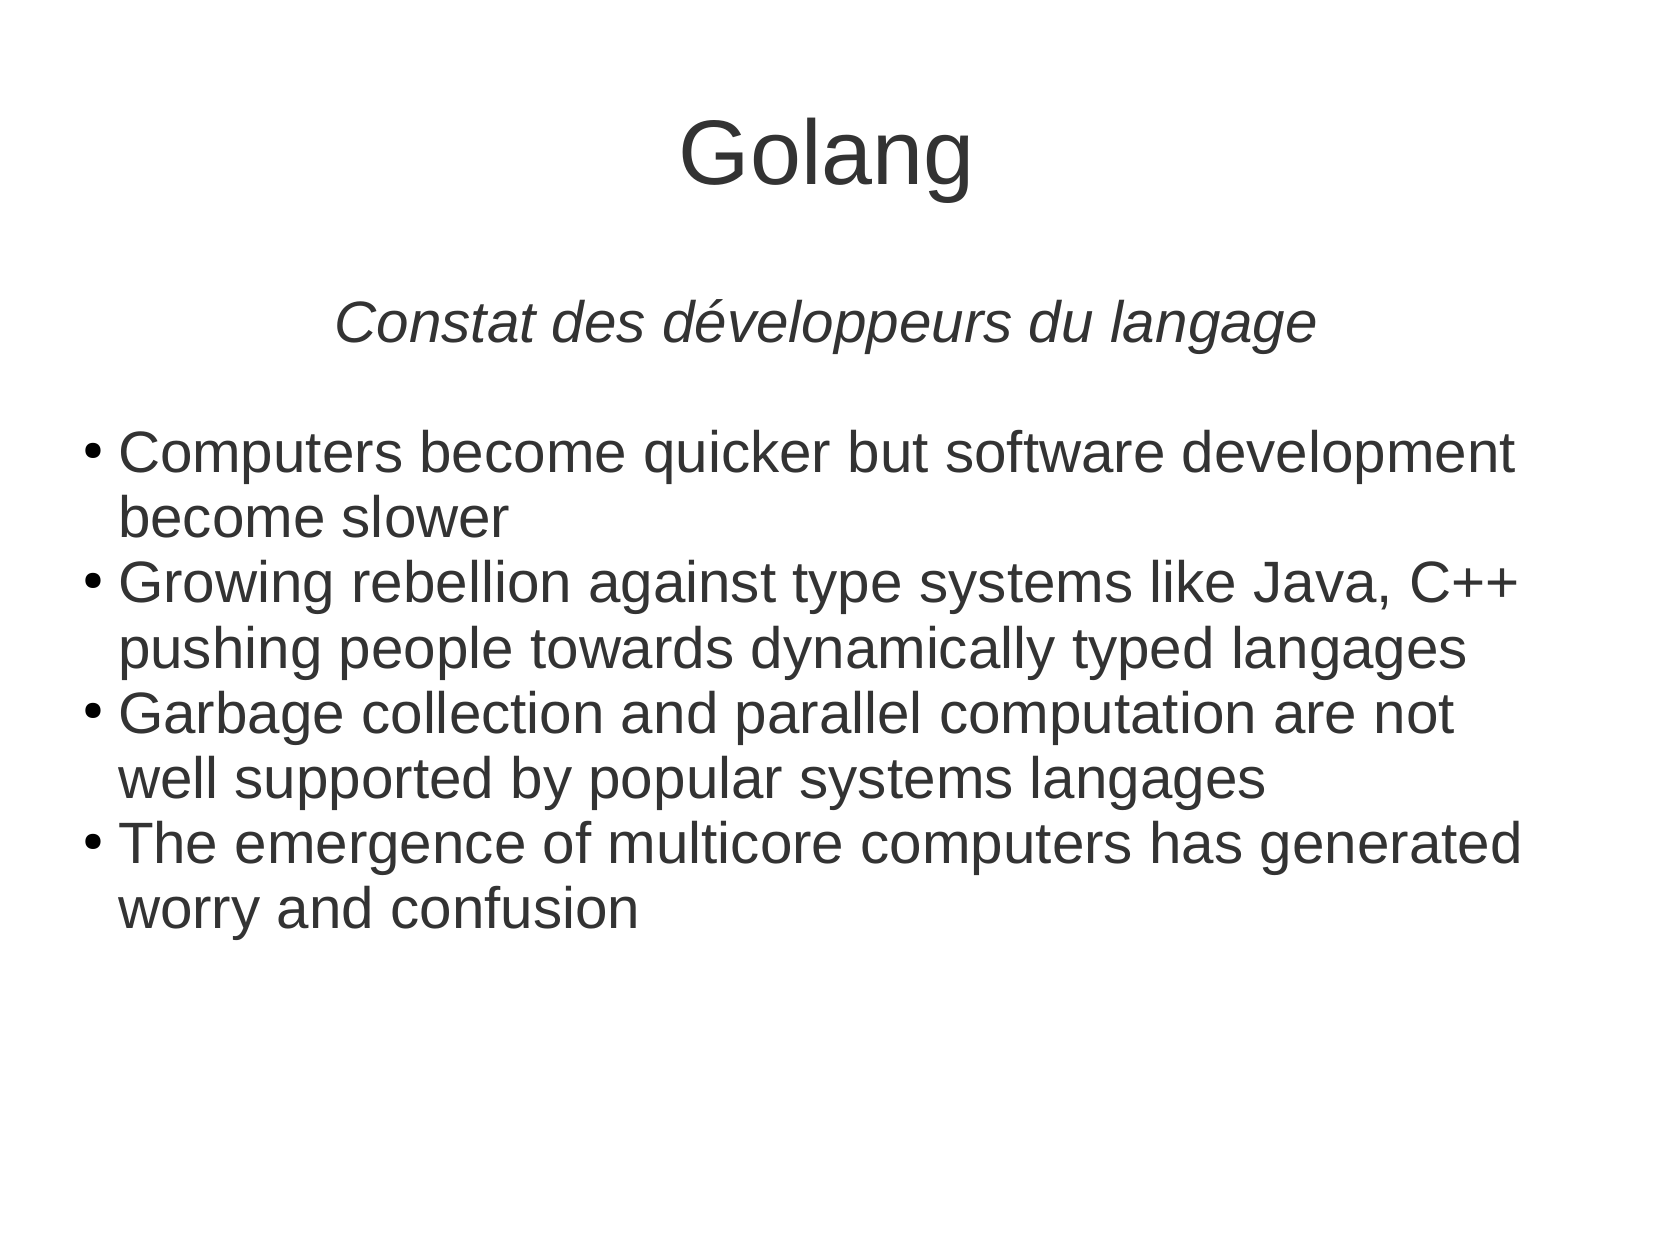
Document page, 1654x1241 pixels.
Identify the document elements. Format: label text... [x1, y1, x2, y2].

title Golang [82, 49, 1571, 257]
subtitle Constat des développeurs du langage Computers become quicker but software development become slower Growing rebellion against type systems like Java, C++ pushing people towards dynamically typed langages Garbage collection and parallel computation are not well supported by popular systems langages The emergence of multicore computers has generated worry and confusion [82, 290, 1571, 1010]
